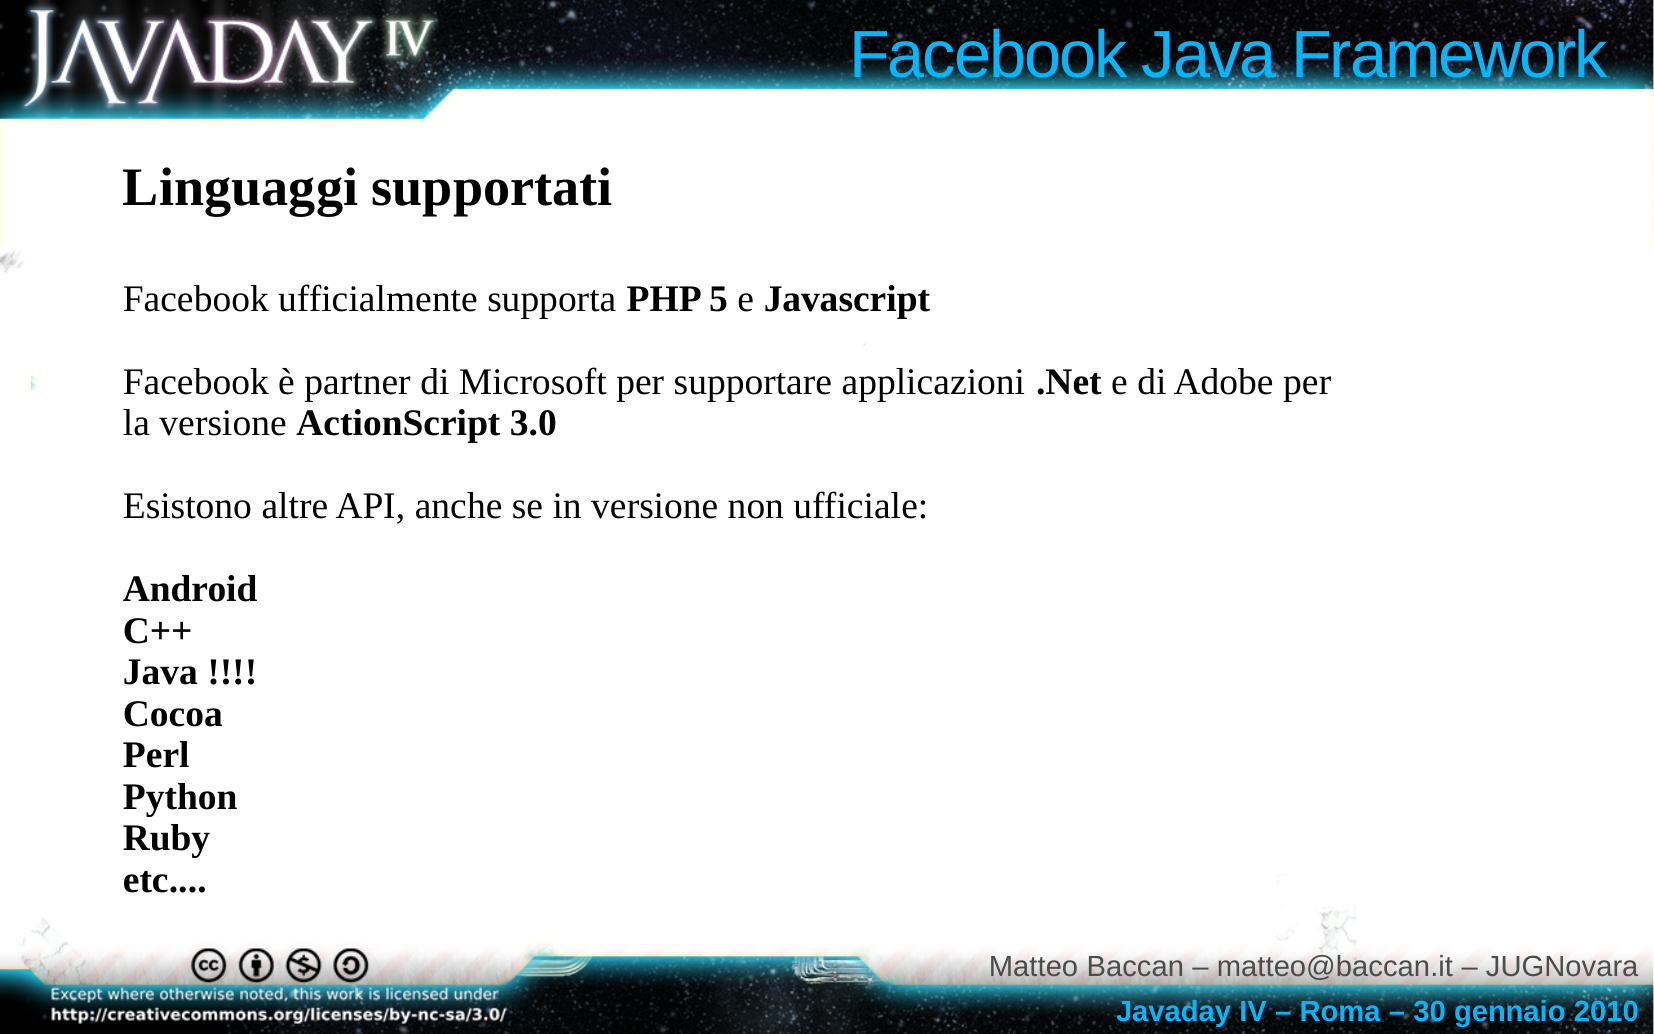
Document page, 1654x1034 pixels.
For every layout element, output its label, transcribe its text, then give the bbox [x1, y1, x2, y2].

title Facebook Java Framework [132, 5, 1609, 103]
picture [0, 0, 1654, 1034]
text_box Linguaggi supportati Facebook ufficialmente supporta PHP 5 e Javascript Facebook è partner di Microsoft per supportare applicazioni .Net e di Adobe per la versione ActionScript 3.0 Esistono altre API, anche se in versione non ufficiale: Android C++ Java !!!! Cocoa Perl Python Ruby etc.... [108, 150, 1367, 970]
